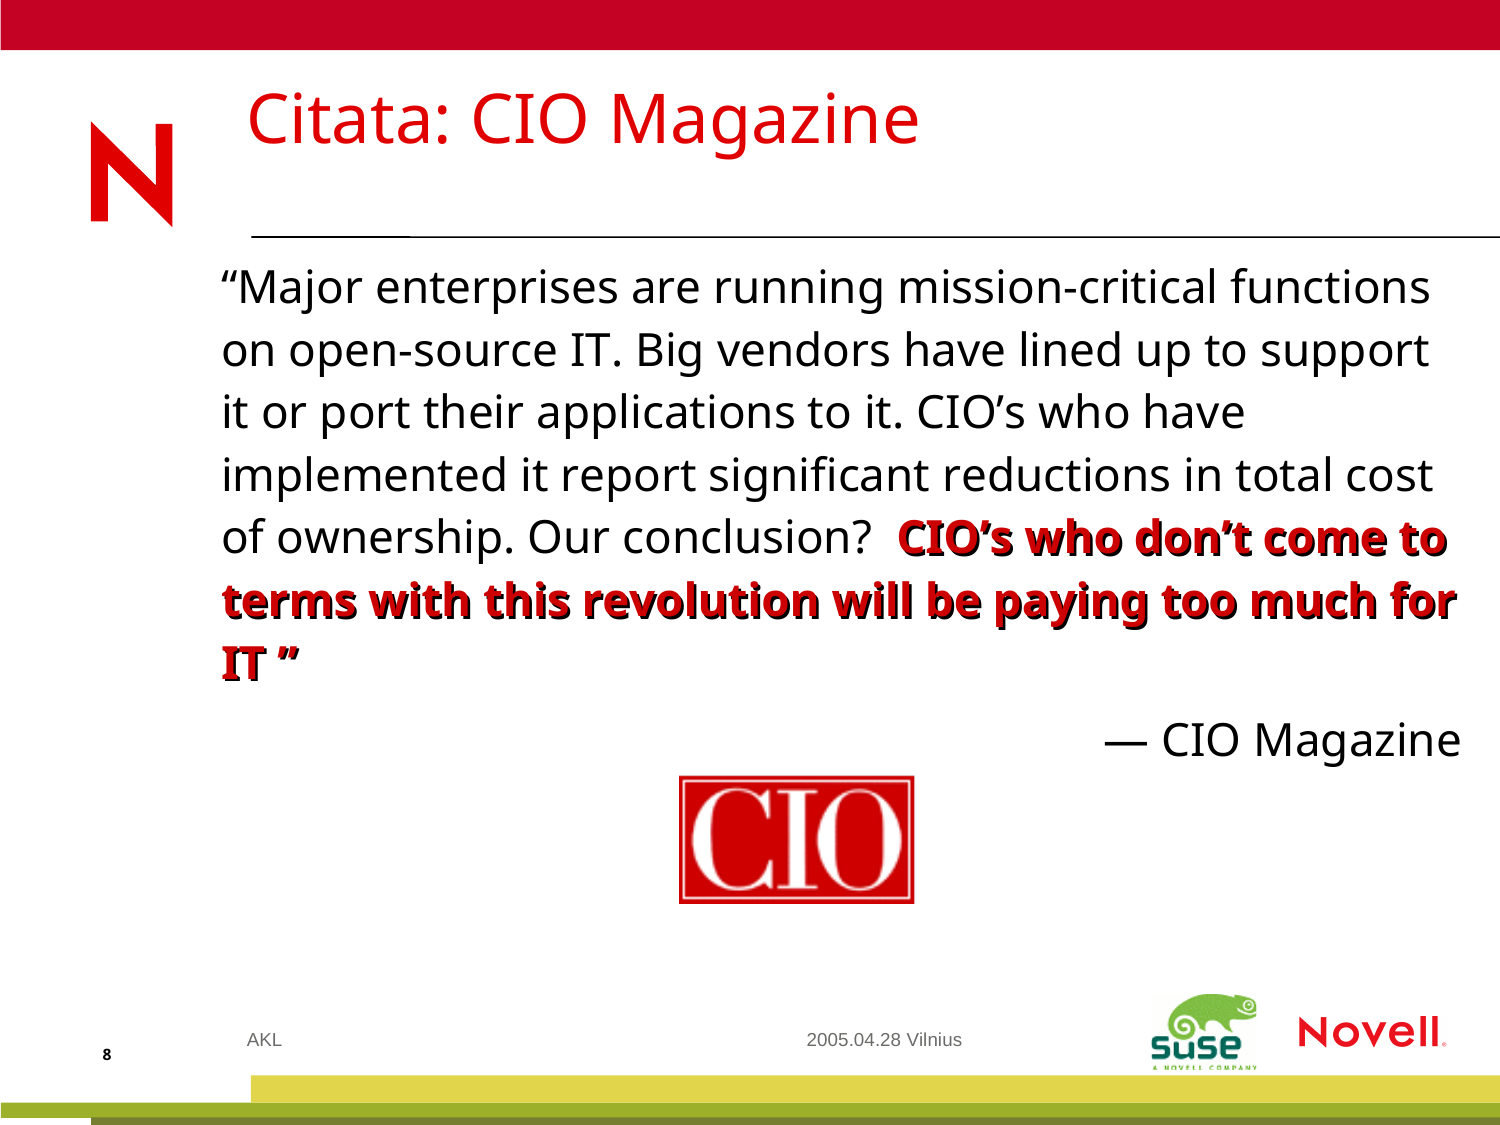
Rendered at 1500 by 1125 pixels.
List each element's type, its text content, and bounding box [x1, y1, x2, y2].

picture [1299, 1016, 1447, 1048]
list “Major enterprises are running mission-critical functions on open-source IT. Big vendors have lined up to support it or port their applications to it. CIO’s who have implemented it report significant reductions in total cost of ownership. Our conclusion? CIO’s who don’t come to terms with this revolution will be paying too much for IT ” — CIO Magazine [221, 254, 1463, 968]
title Citata: CIO Magazine CIO magazine [246, 68, 1409, 231]
picture [679, 774, 928, 904]
